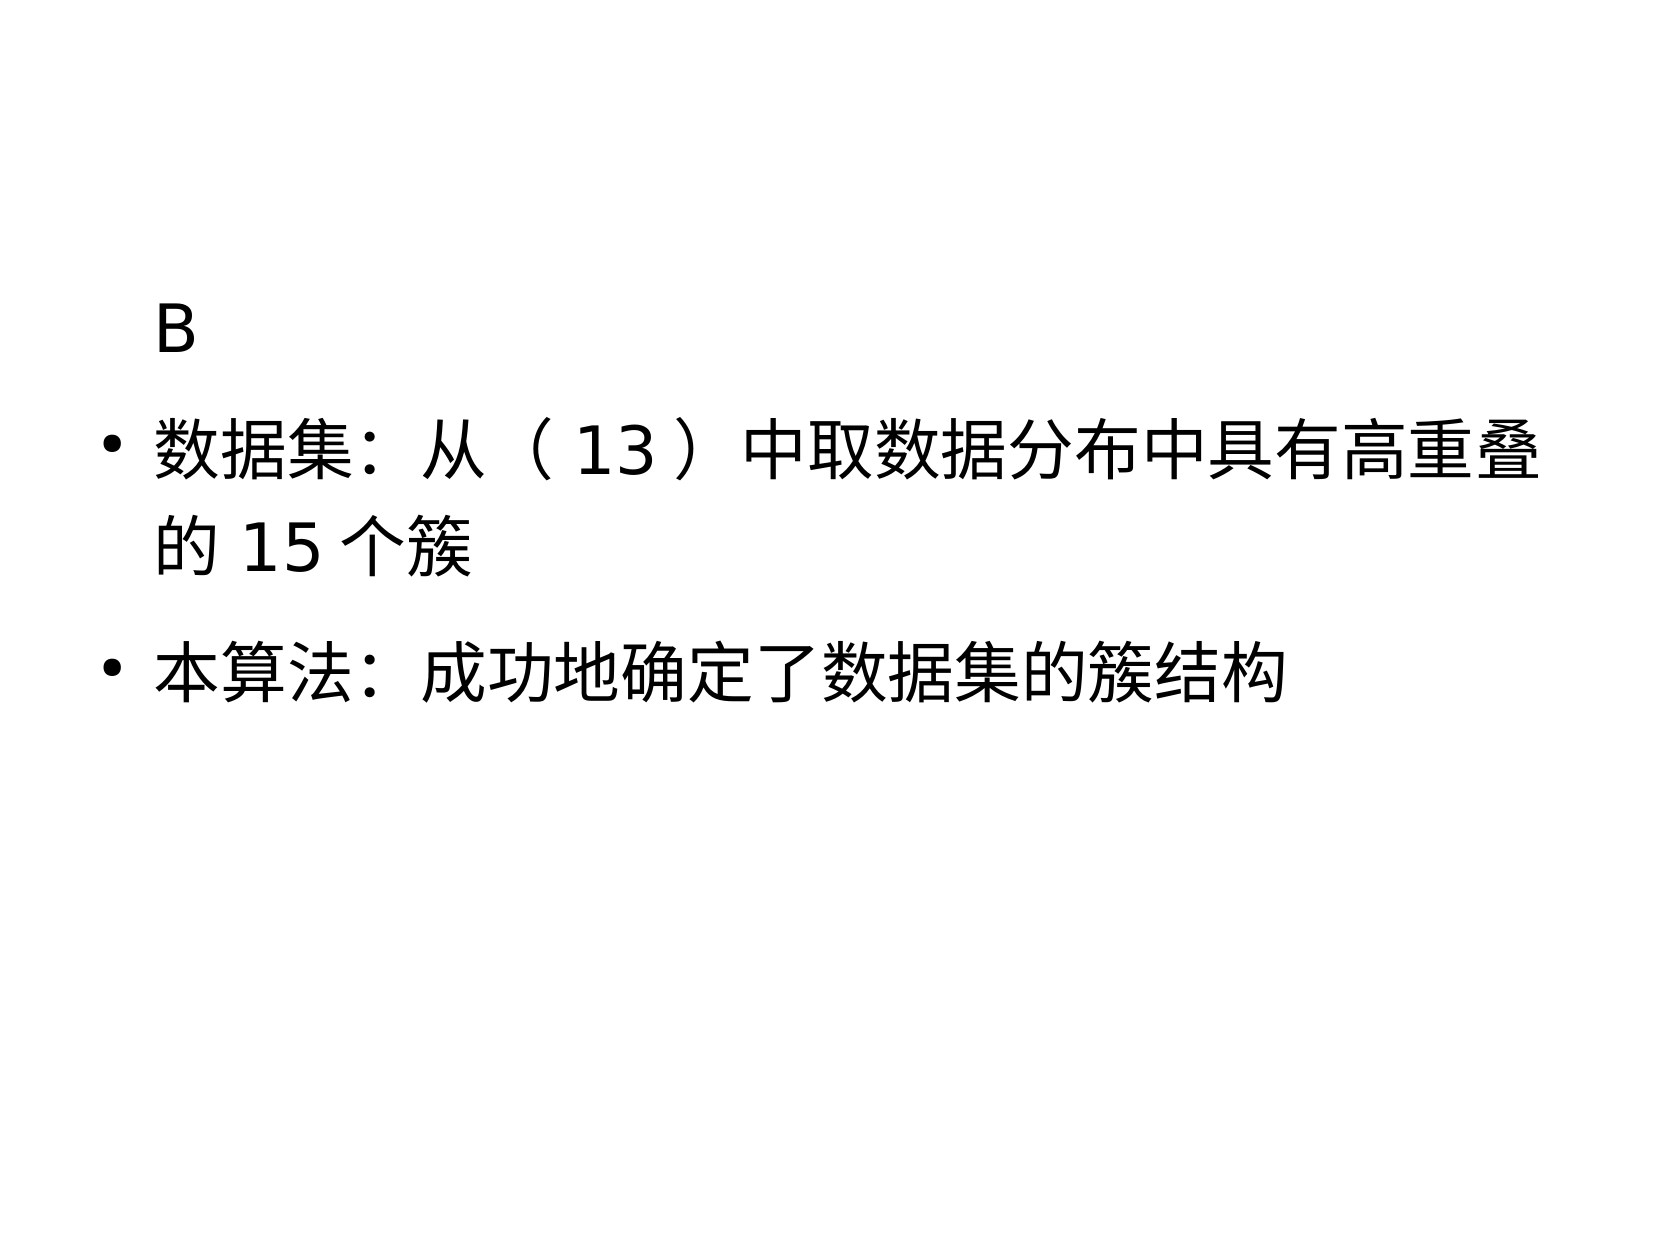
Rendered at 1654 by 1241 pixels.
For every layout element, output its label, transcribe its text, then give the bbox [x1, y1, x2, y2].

list B 数据集：从（13）中取数据分布中具有高重叠的15个簇 本算法：成功地确定了数据集的簇结构 [82, 290, 1571, 1010]
